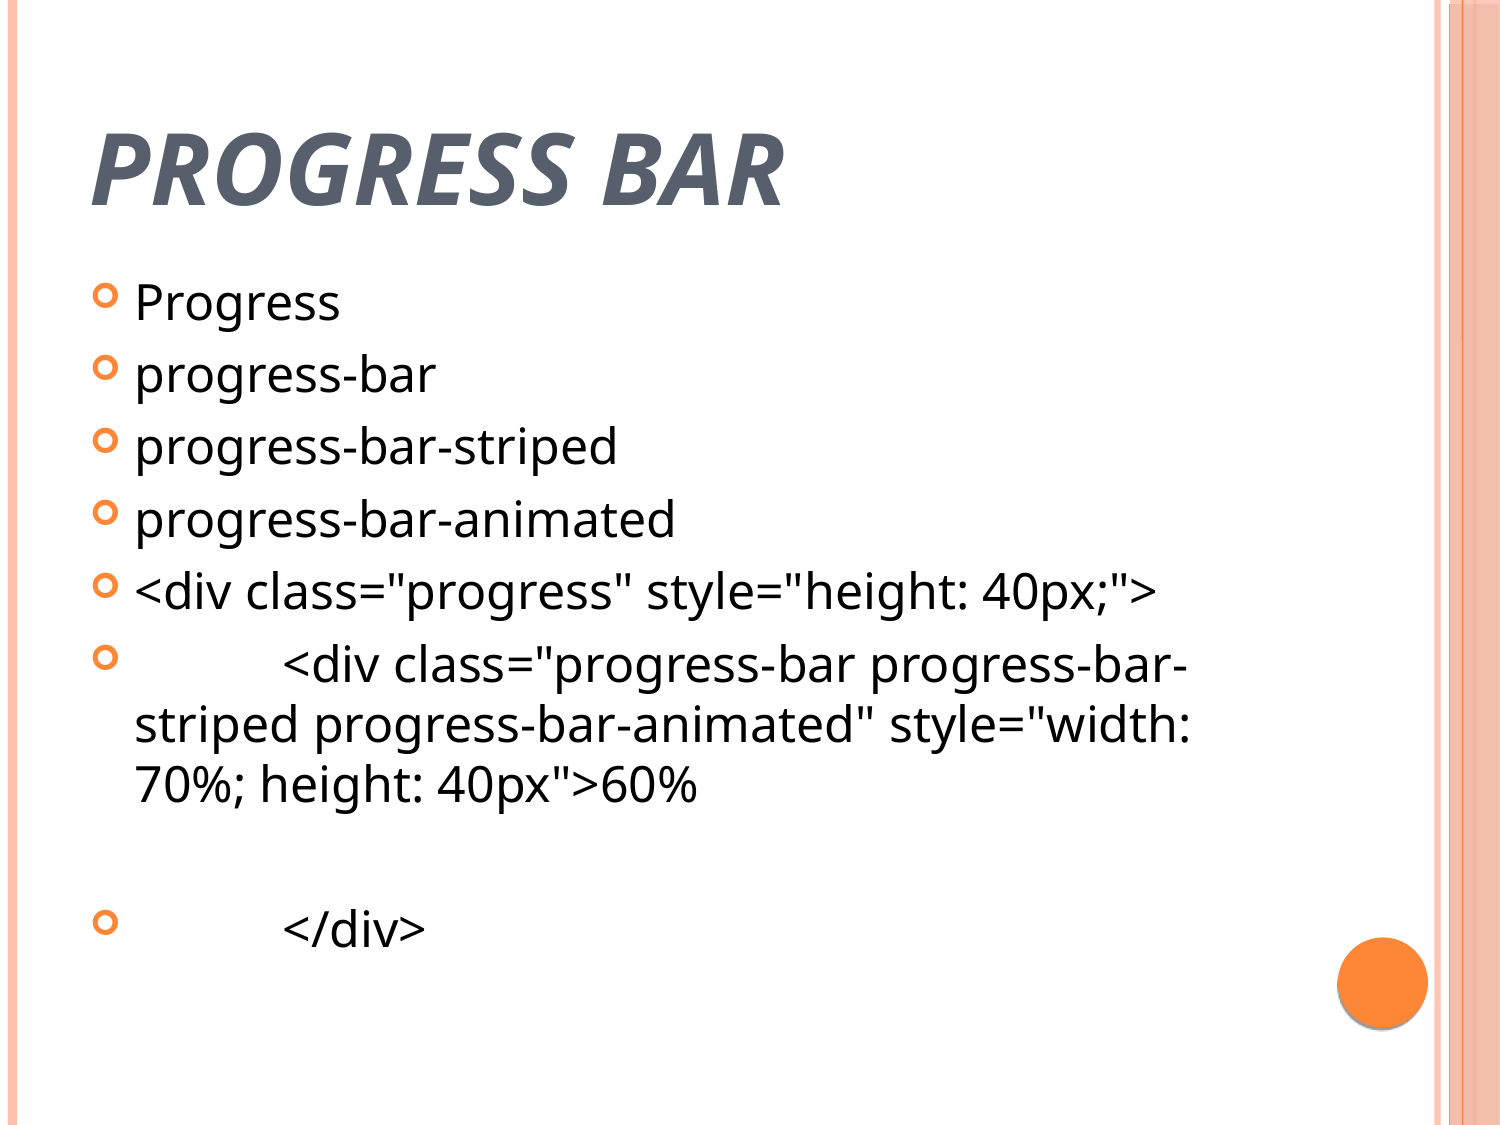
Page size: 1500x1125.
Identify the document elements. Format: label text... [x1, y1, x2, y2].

list Progress progress-bar progress-bar-striped progress-bar-animated <div class="progress" style="height: 40px;"> <div class="progress-bar progress-bar-striped progress-bar-animated" style="width: 70%; height: 40px">60% </div> [75, 262, 1300, 1062]
title Progress Bar [75, 45, 1300, 233]
